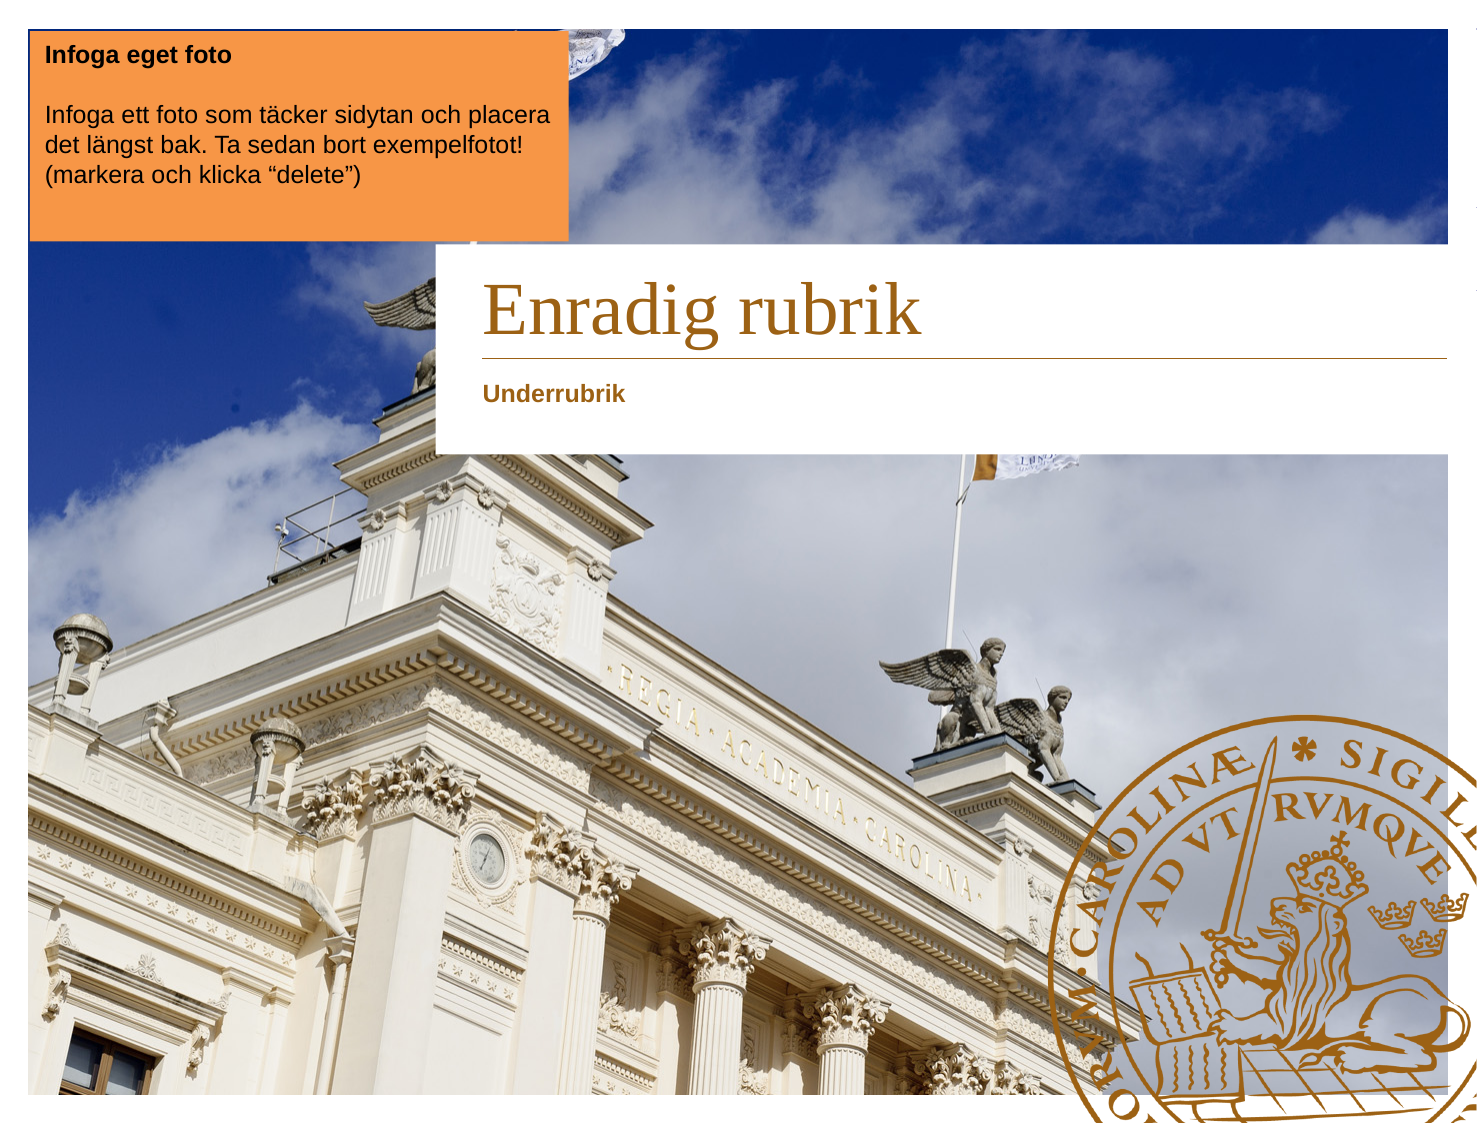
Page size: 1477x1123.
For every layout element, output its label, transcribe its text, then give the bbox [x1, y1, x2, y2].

picture [28, 29, 1477, 1123]
text_box Underrubrik [482, 360, 1424, 413]
text_box [435, 244, 1448, 455]
text_box Infoga eget foto Infoga ett foto som täcker sidytan och placera det längst bak. Ta sedan bort exempelfotot! (markera och klicka “delete”) [29, 31, 569, 242]
text_box Enradig rubrik [482, 245, 1424, 358]
